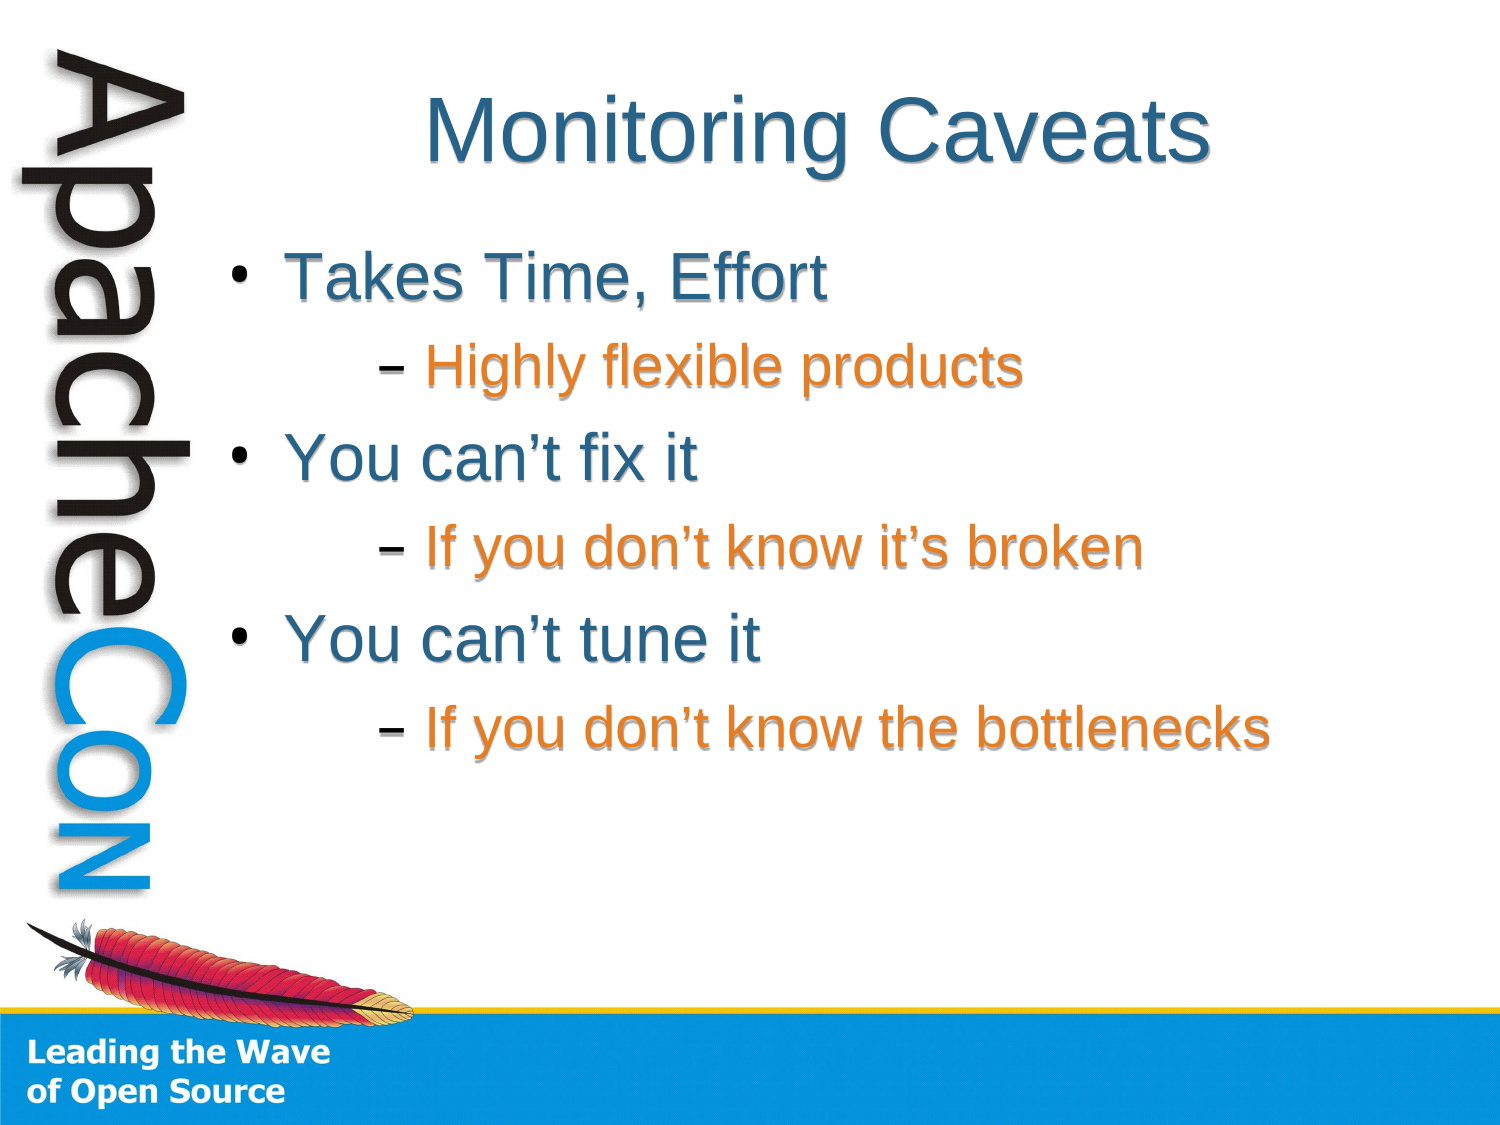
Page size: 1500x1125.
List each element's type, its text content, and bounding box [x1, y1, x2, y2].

title Monitoring Caveats [212, 62, 1426, 188]
list Takes Time, Effort Highly flexible products You can’t fix it If you don’t know it’s broken You can’t tune it If you don’t know the bottlenecks [212, 224, 1426, 913]
